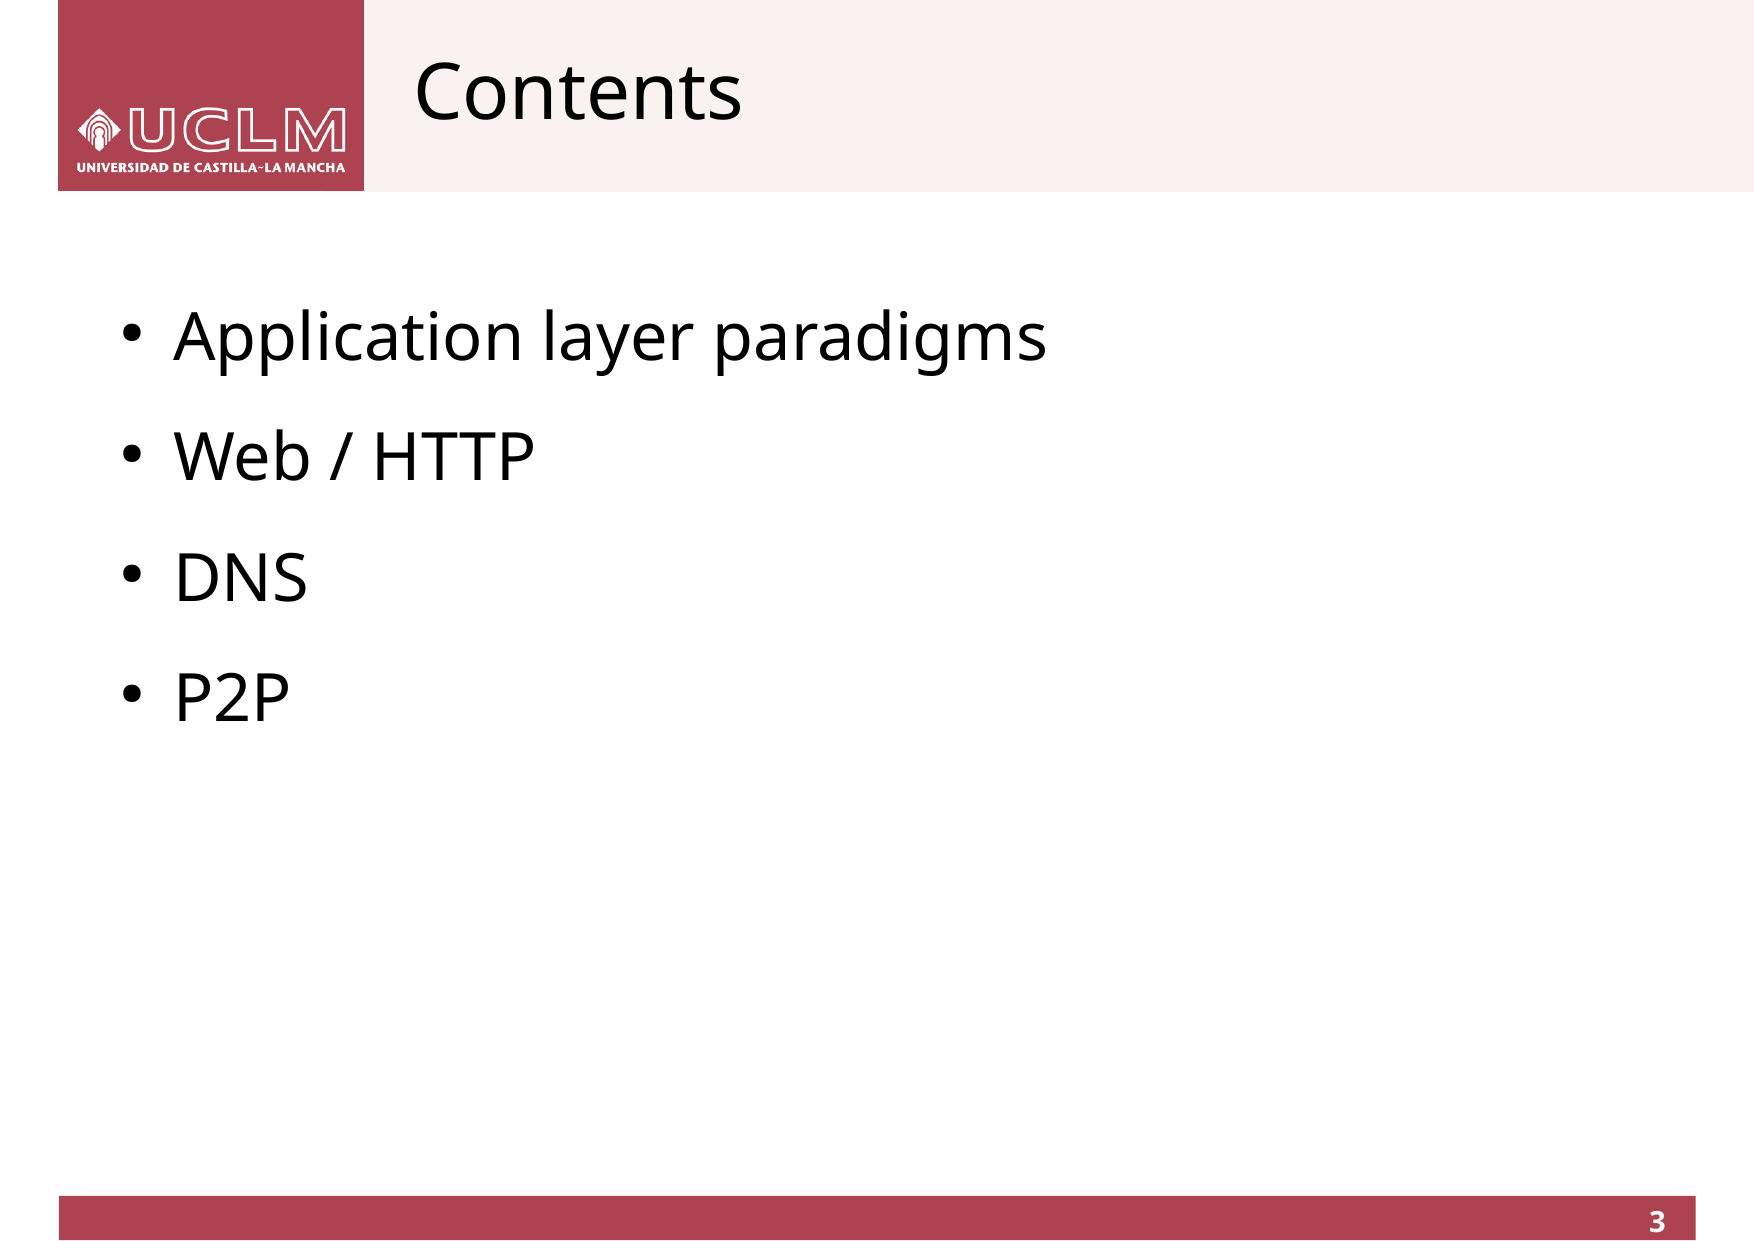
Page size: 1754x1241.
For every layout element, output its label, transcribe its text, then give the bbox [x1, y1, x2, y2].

list Application layer paradigms Web / HTTP DNS P2P [102, 289, 1594, 1131]
picture [58, 0, 364, 191]
title Contents [413, 0, 1667, 198]
